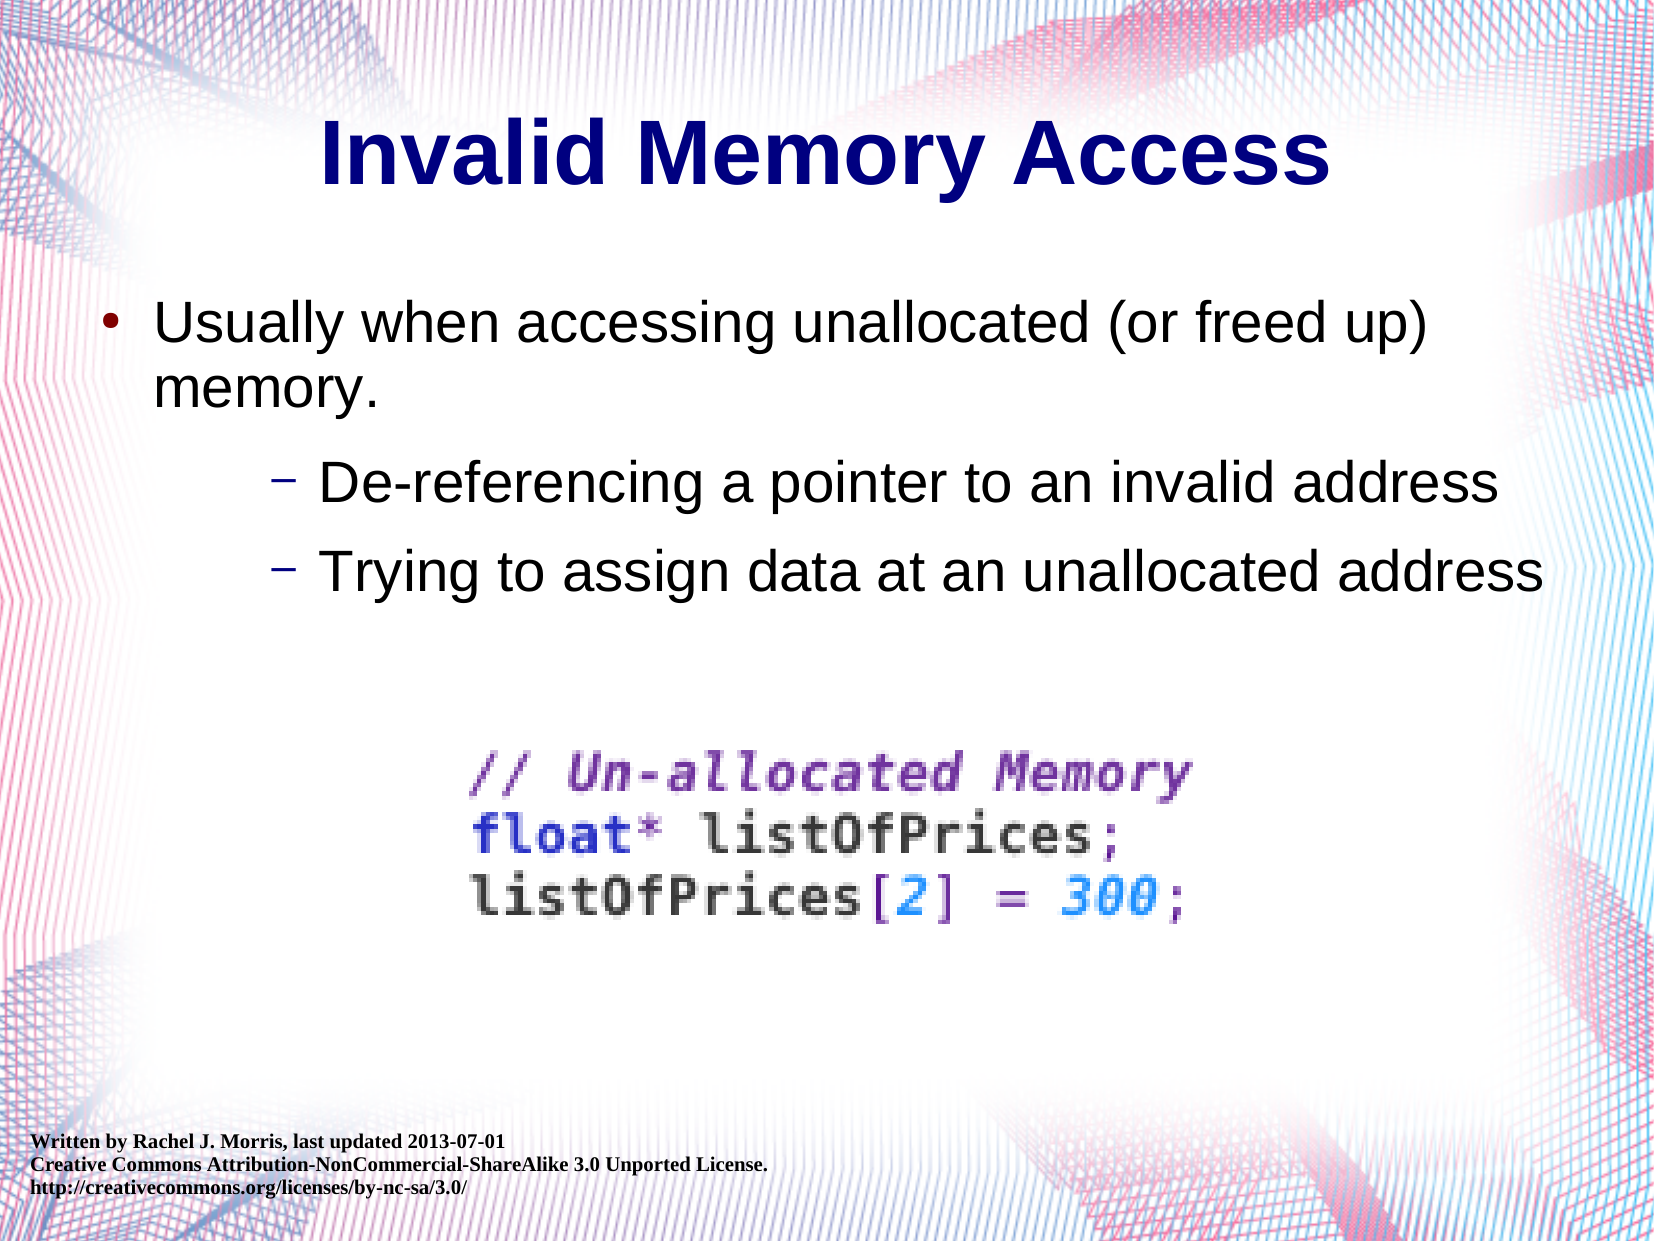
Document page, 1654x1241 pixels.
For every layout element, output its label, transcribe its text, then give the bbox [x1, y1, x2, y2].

list Usually when accessing unallocated (or freed up) memory. De-referencing a pointer to an invalid address Trying to assign data at an unallocated address [82, 290, 1571, 631]
picture [0, 0, 1654, 1241]
title Invalid Memory Access [82, 49, 1571, 257]
